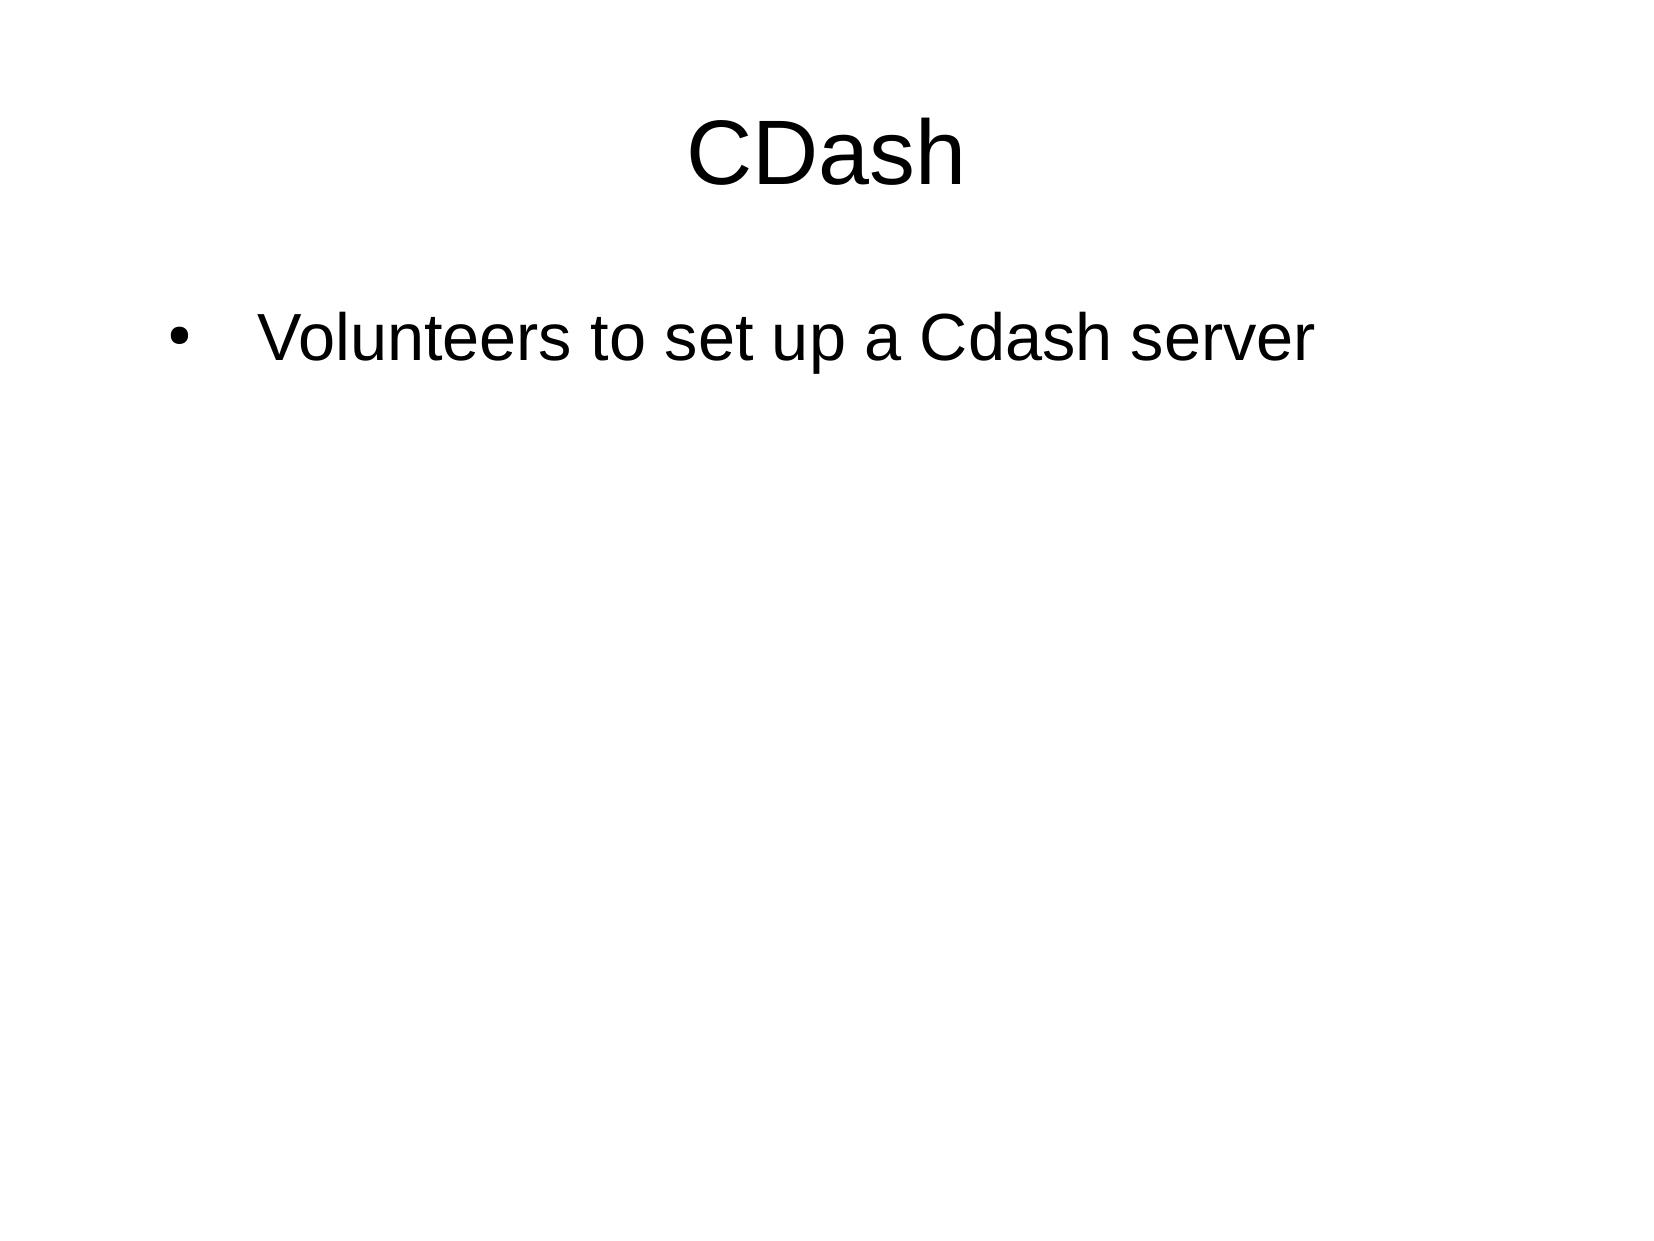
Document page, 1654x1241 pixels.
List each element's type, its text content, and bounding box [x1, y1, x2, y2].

title CDash [82, 49, 1571, 257]
list Volunteers to set up a Cdash server [150, 300, 1509, 898]
